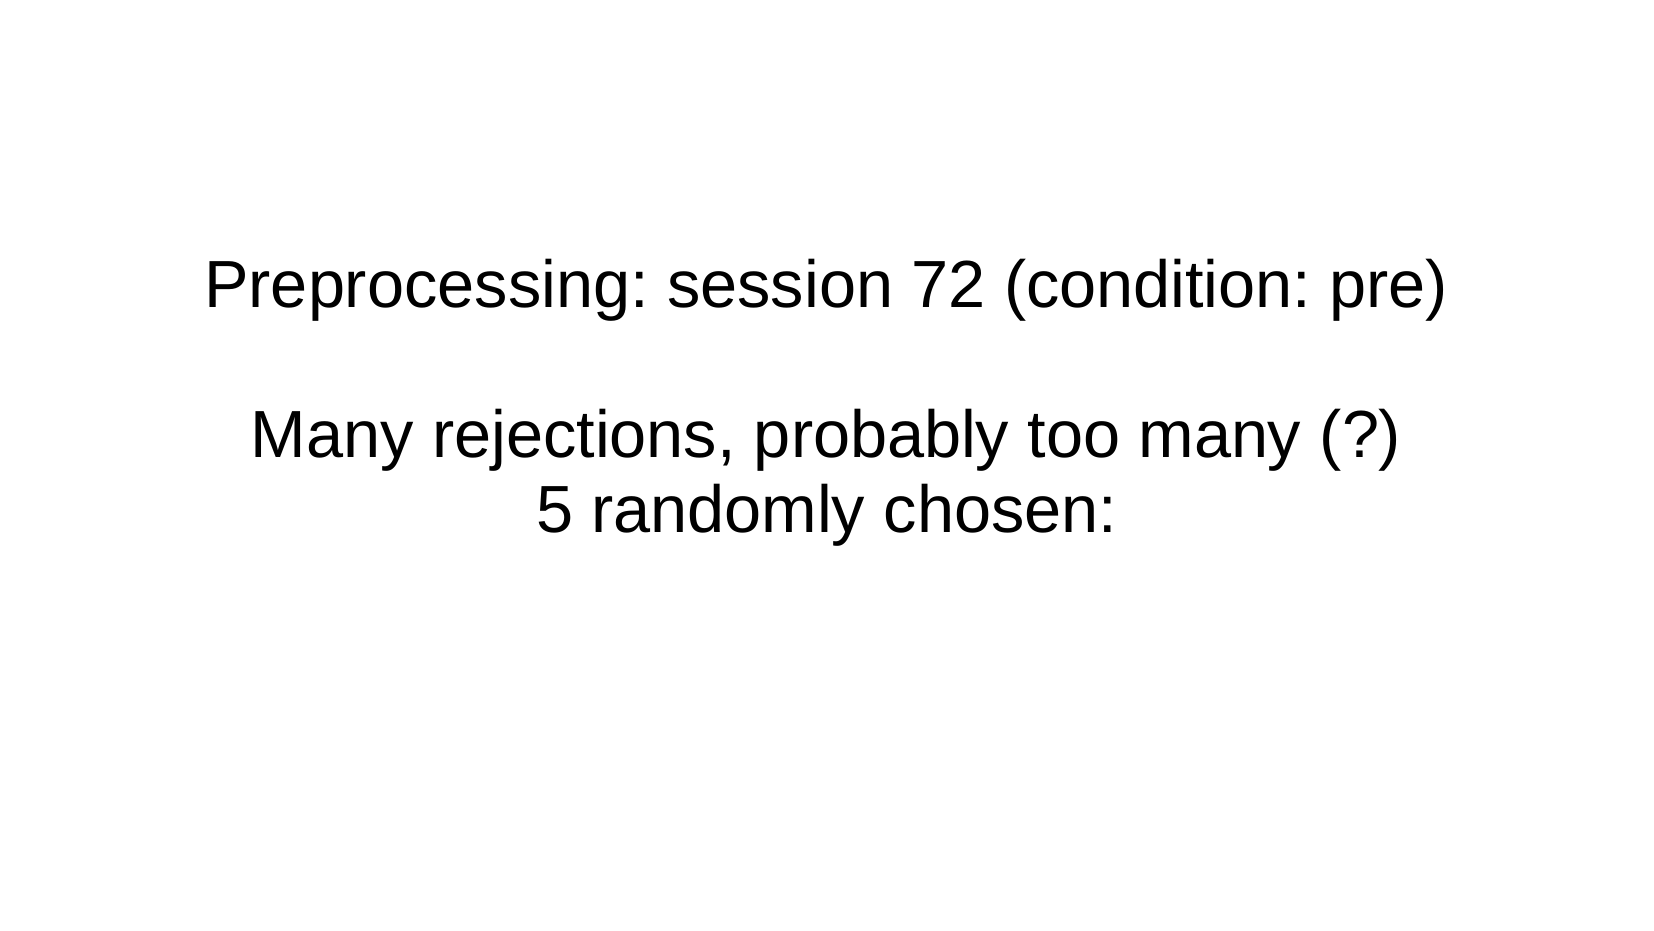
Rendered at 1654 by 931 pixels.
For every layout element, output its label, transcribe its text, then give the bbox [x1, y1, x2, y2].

text_box Preprocessing: session 72 (condition: pre) Many rejections, probably too many (?) 5 randomly chosen: [82, 37, 1571, 757]
